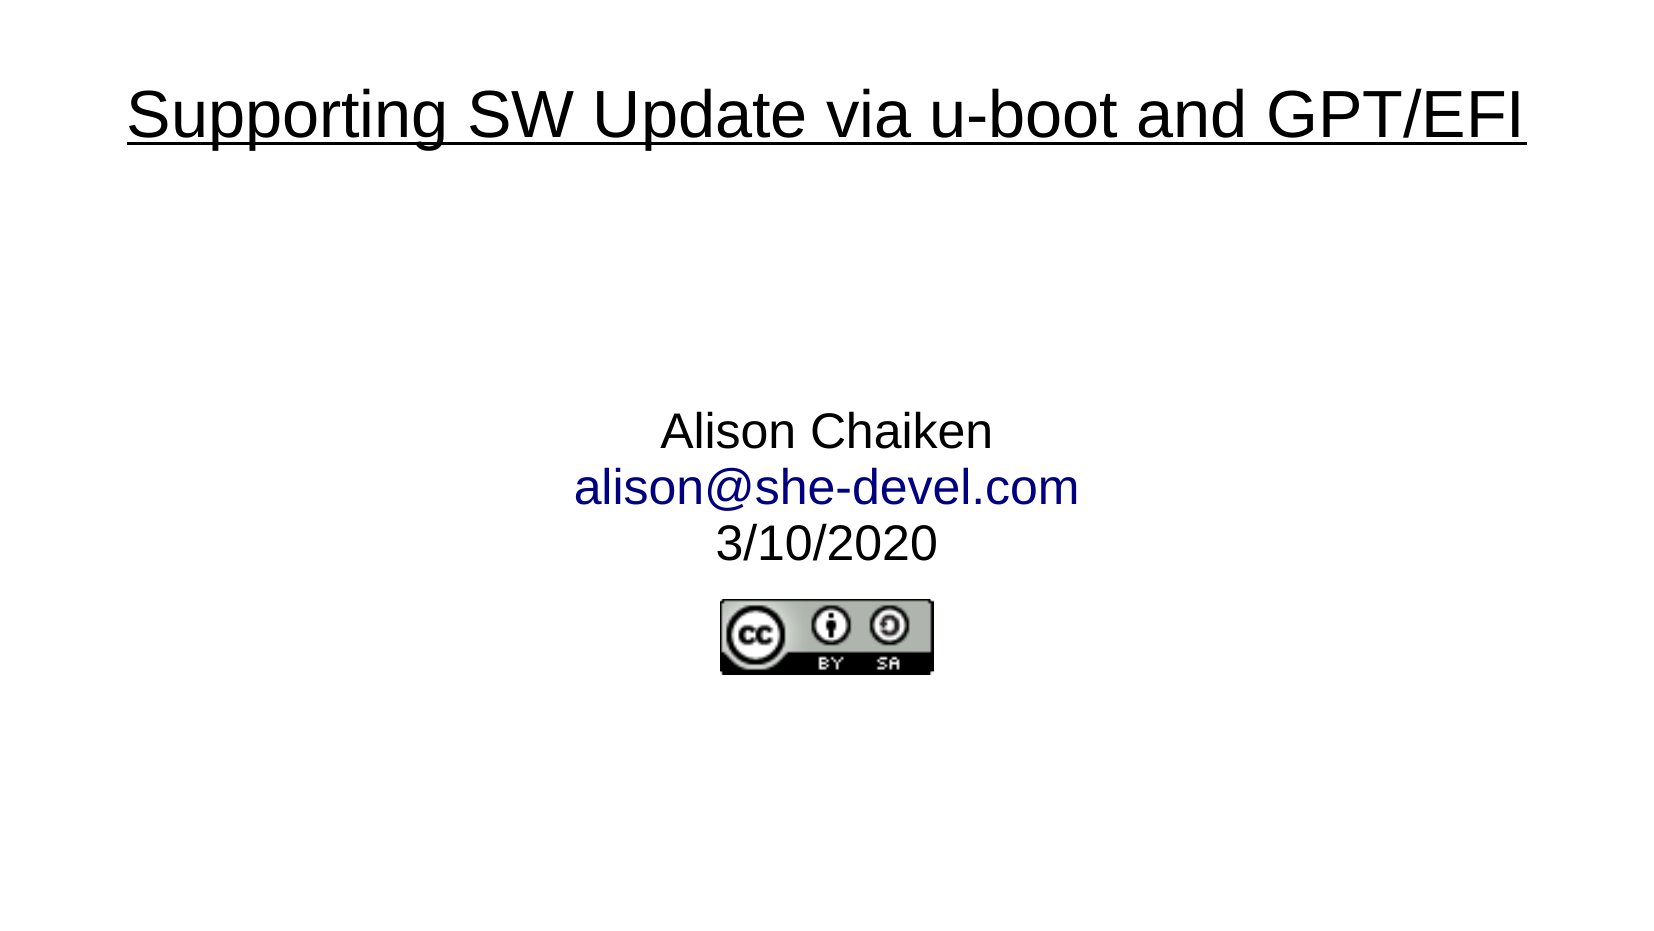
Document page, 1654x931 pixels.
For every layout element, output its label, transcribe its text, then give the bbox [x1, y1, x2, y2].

title Supporting SW Update via u-boot and GPT/EFI [82, 37, 1571, 193]
picture [720, 599, 934, 676]
subtitle Alison Chaiken alison@she-devel.com 3/10/2020 [82, 217, 1571, 758]
